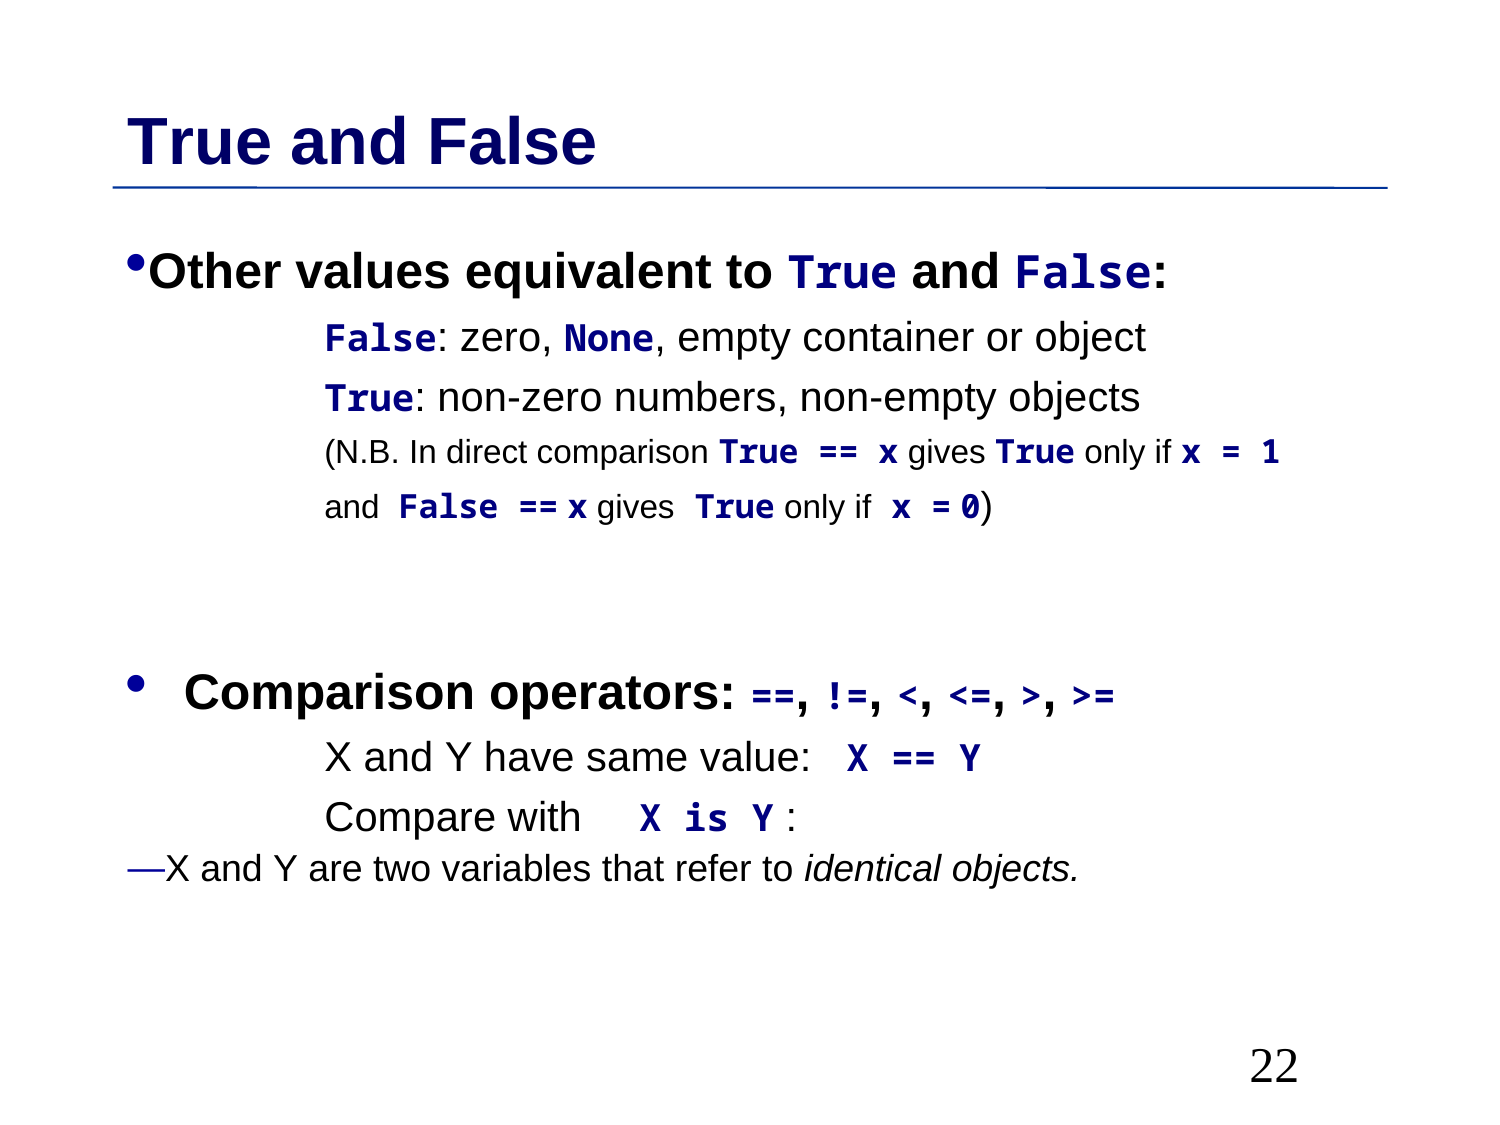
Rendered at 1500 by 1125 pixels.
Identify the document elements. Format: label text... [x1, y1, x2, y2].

list Other values equivalent to True and False: False: zero, None, empty container or object True: non-zero numbers, non-empty objects (N.B. In direct comparison True == x gives True only if x = 1 and False == x gives True only if x = 0) Comparison operators: ==, !=, <, <=, >, >= X and Y have same value: X == Y Compare with X is Y : X and Y are two variables that refer to identical objects. [112, 237, 1388, 976]
title True and False [112, 89, 1388, 185]
text_box [1074, 994, 1387, 1125]
